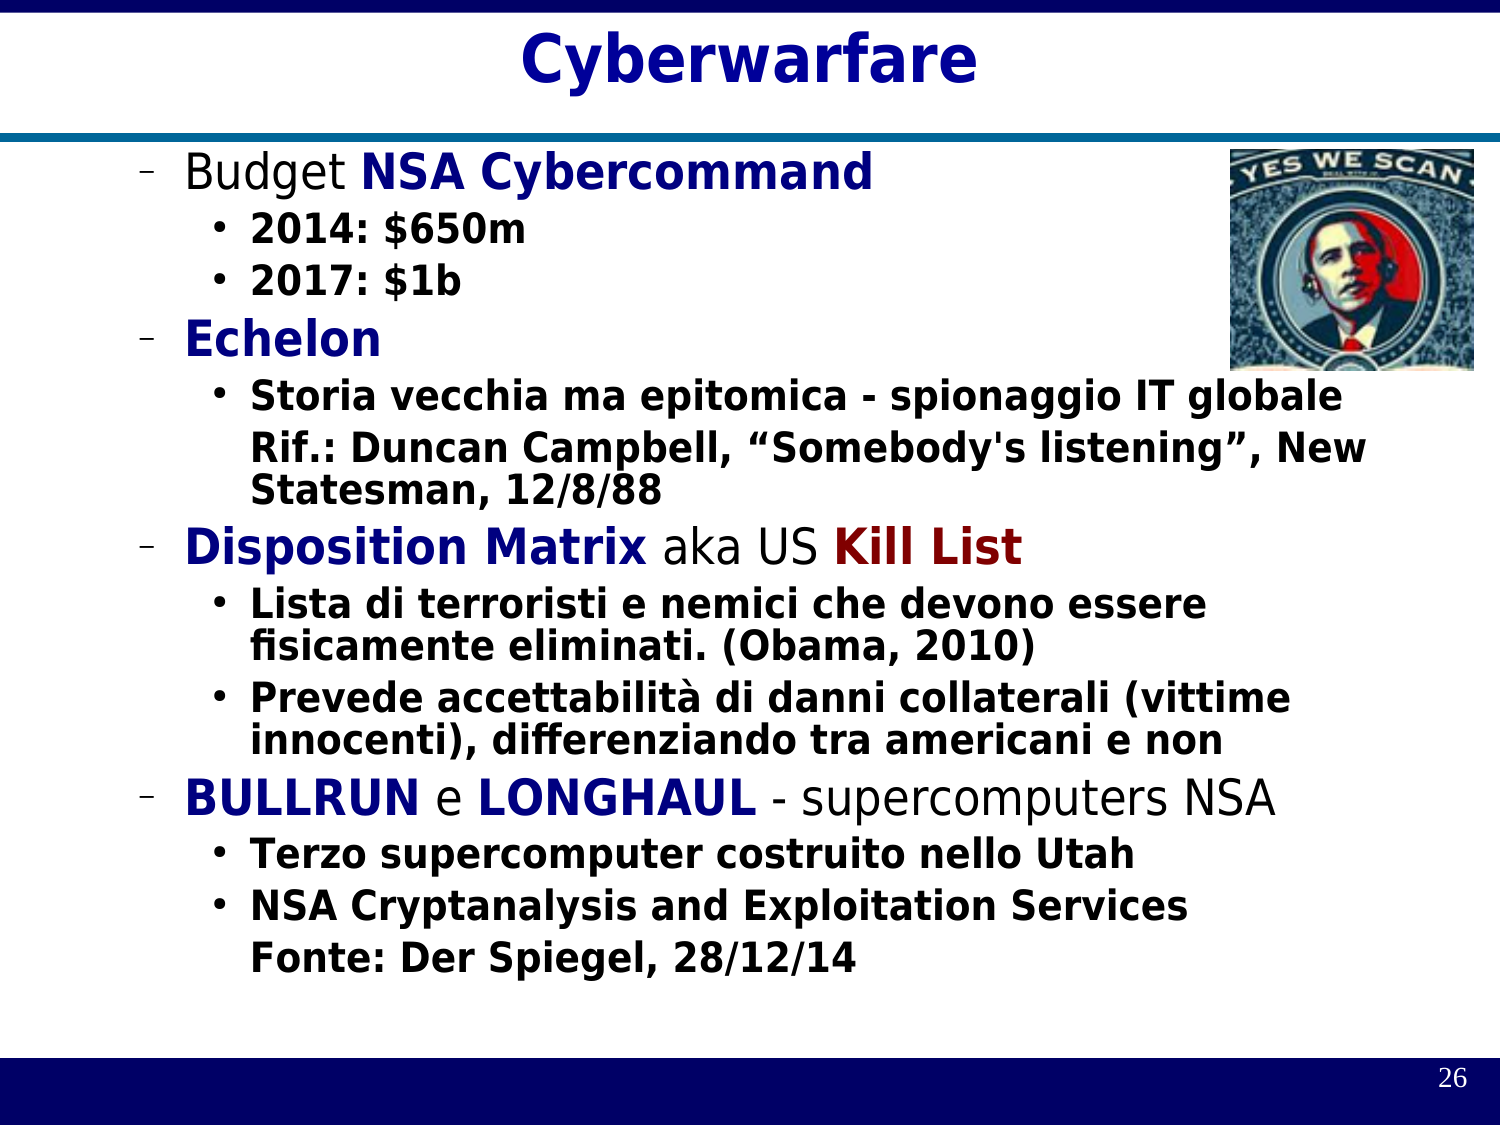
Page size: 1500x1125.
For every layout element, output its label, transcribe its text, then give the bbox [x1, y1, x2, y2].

list Budget NSA Cybercommand 2014: $650m 2017: $1b Echelon Storia vecchia ma epitomica - spionaggio IT globale Rif.: Duncan Campbell, “Somebody's listening”, New Statesman, 12/8/88 Disposition Matrix aka US Kill List Lista di terroristi e nemici che devono essere fisicamente eliminati. (Obama, 2010) Prevede accettabilità di danni collaterali (vittime innocenti), differenziando tra americani e non BULLRUN e LONGHAUL - supercomputers NSA Terzo supercomputer costruito nello Utah NSA Cryptanalysis and Exploitation Services Fonte: Der Spiegel, 28/12/14 [62, 149, 1438, 1125]
title Cyberwarfare [62, 0, 1438, 126]
picture [1230, 149, 1474, 371]
